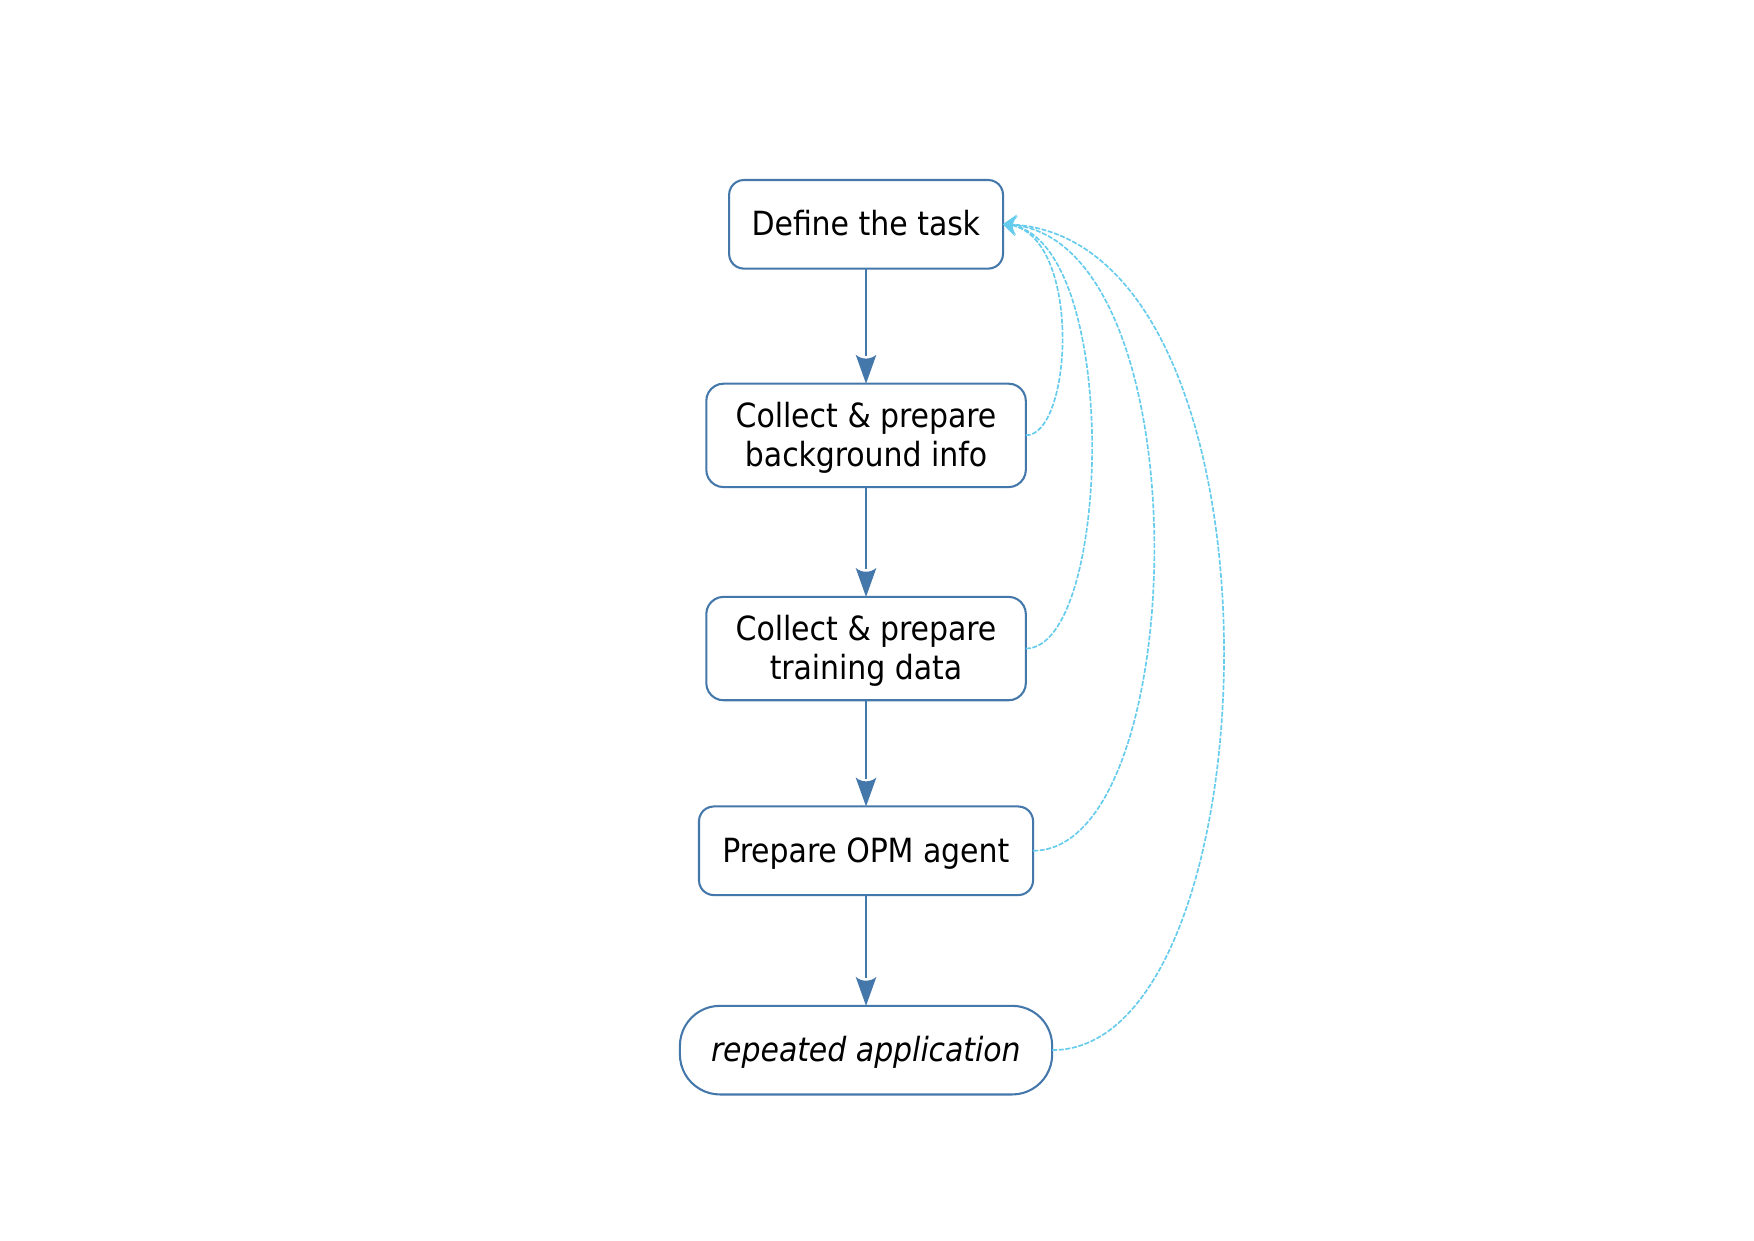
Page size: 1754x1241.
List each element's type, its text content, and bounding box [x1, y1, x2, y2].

text_box repeated application [679, 1005, 1053, 1095]
text_box Collect & prepare background info [706, 383, 1026, 488]
text_box Define the task [729, 180, 1004, 269]
text_box Collect & prepare training data [706, 596, 1026, 701]
text_box Prepare OPM agent [698, 806, 1034, 896]
